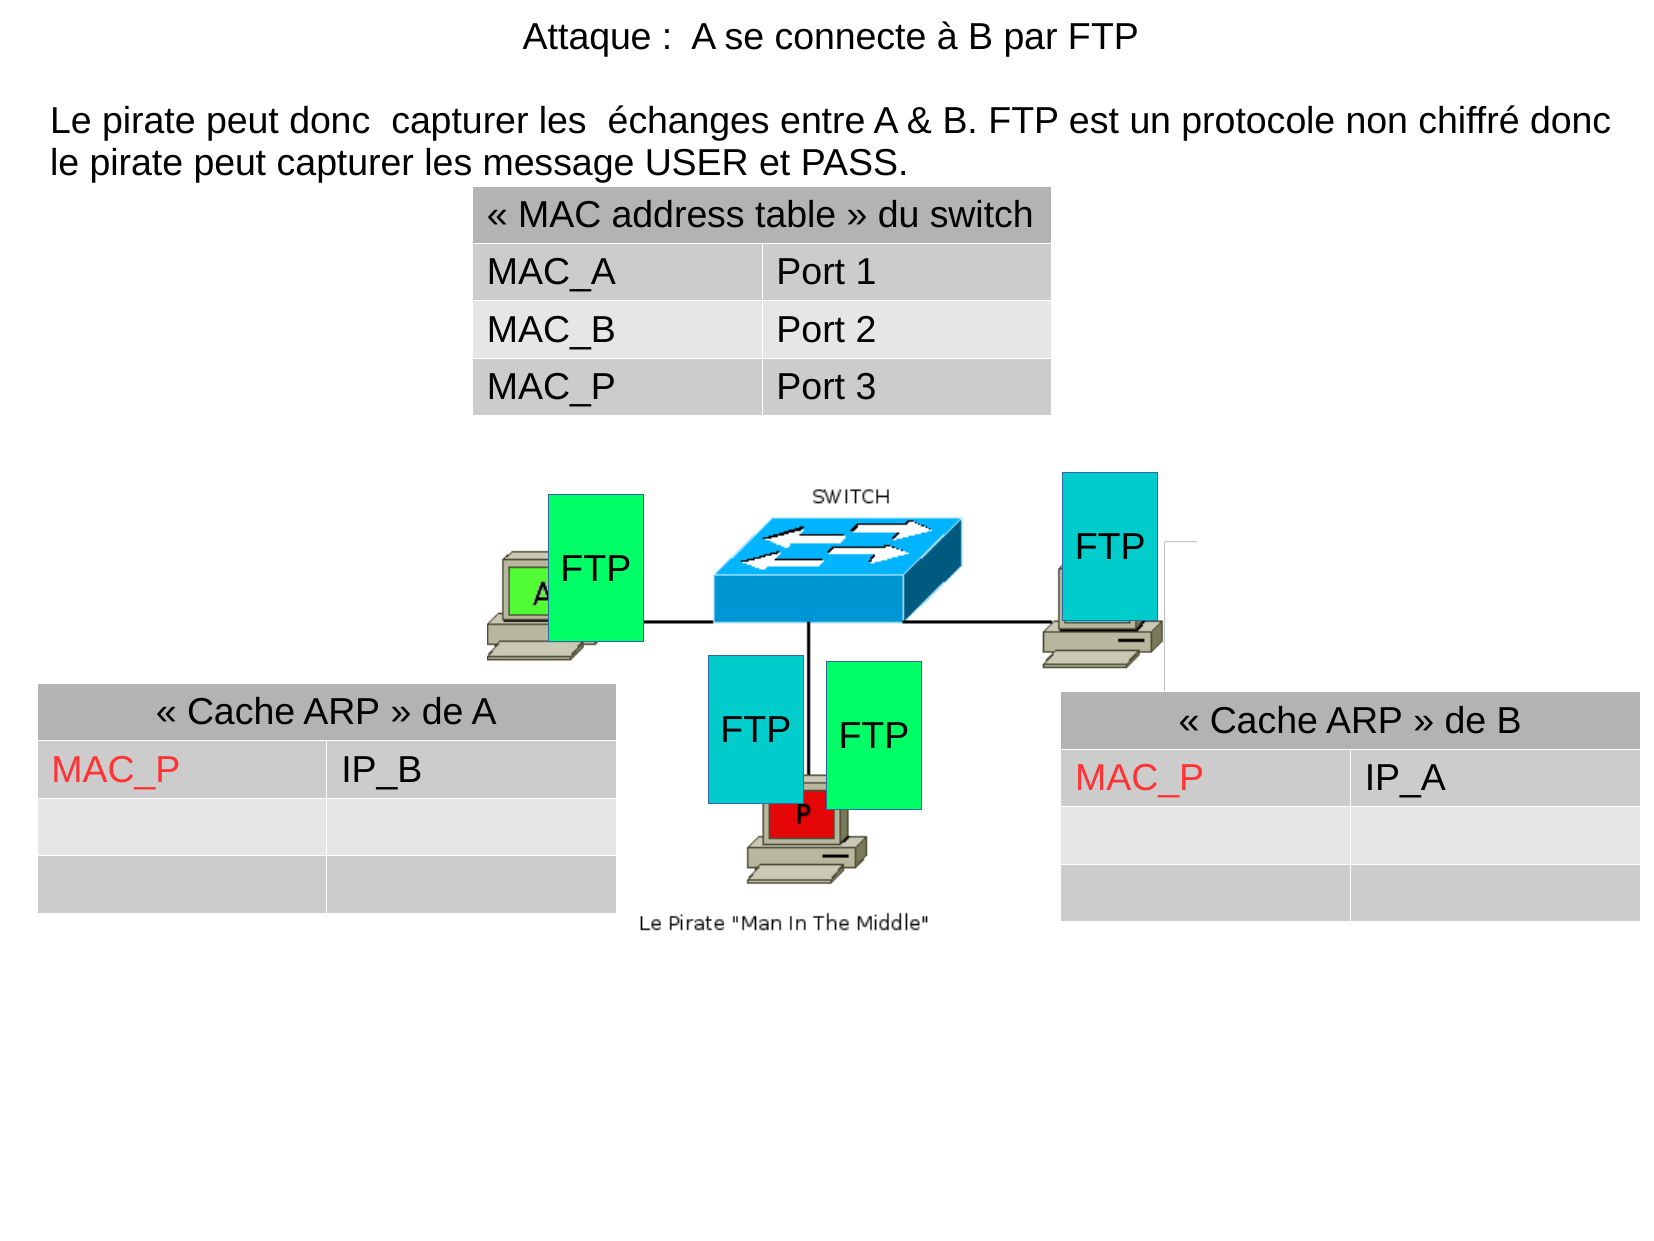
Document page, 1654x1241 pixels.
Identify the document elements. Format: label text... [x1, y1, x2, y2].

table_cell [327, 799, 616, 855]
text_box FTP [548, 494, 644, 642]
table_cell IP_A [1351, 750, 1640, 806]
table_header « MAC address table » du switch [473, 187, 1051, 243]
table_cell [1351, 865, 1640, 921]
table_cell Port 3 [763, 359, 1051, 415]
table_header « Cache ARP » de B [1061, 692, 1640, 749]
table_cell [1061, 807, 1350, 864]
text_box Attaque : A se connecte à B par FTP Le pirate peut donc capturer les échanges entre A & B. FTP est un protocole non chiffré donc le pirate peut capturer les message USER et PASS. [35, 7, 1642, 275]
table_cell [38, 799, 326, 855]
table_cell IP_B [327, 741, 616, 798]
picture [487, 348, 1197, 938]
text_box FTP [826, 661, 922, 810]
table_cell [1061, 865, 1350, 921]
table_cell MAC_A [473, 244, 762, 300]
table_cell MAC_P [38, 741, 326, 798]
table_cell MAC_P [473, 359, 762, 415]
table_cell Port 1 [763, 244, 1051, 300]
table_cell [1351, 807, 1640, 864]
table_cell [38, 856, 326, 913]
table_cell [327, 856, 616, 913]
table_cell MAC_P [1061, 750, 1350, 806]
table_cell MAC_B [473, 301, 762, 358]
text_box FTP [708, 655, 804, 804]
text_box FTP [1062, 472, 1158, 621]
table_header « Cache ARP » de A [38, 684, 616, 740]
table_cell Port 2 [763, 301, 1051, 358]
